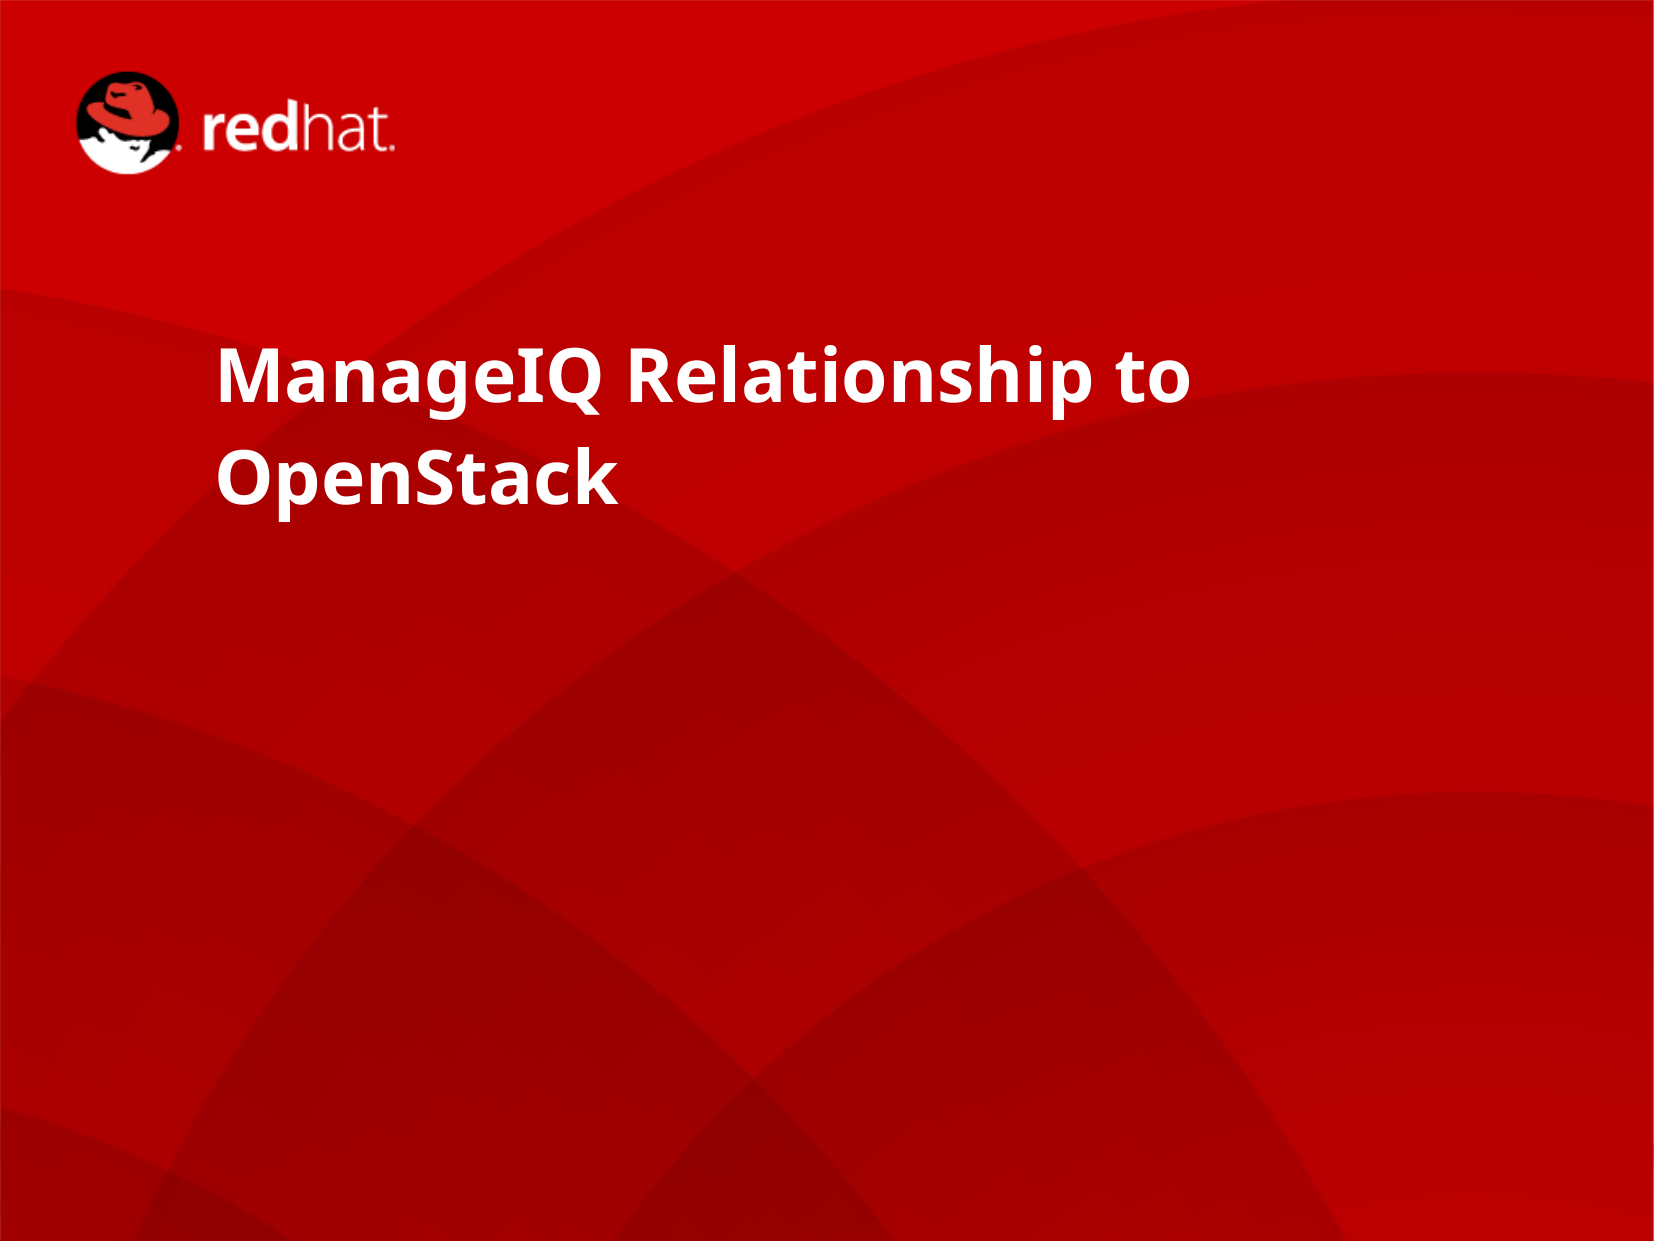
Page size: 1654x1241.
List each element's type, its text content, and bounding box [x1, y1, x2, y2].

text_box ManageIQ Relationship to OpenStack [199, 314, 1613, 505]
picture [0, 0, 1654, 1241]
